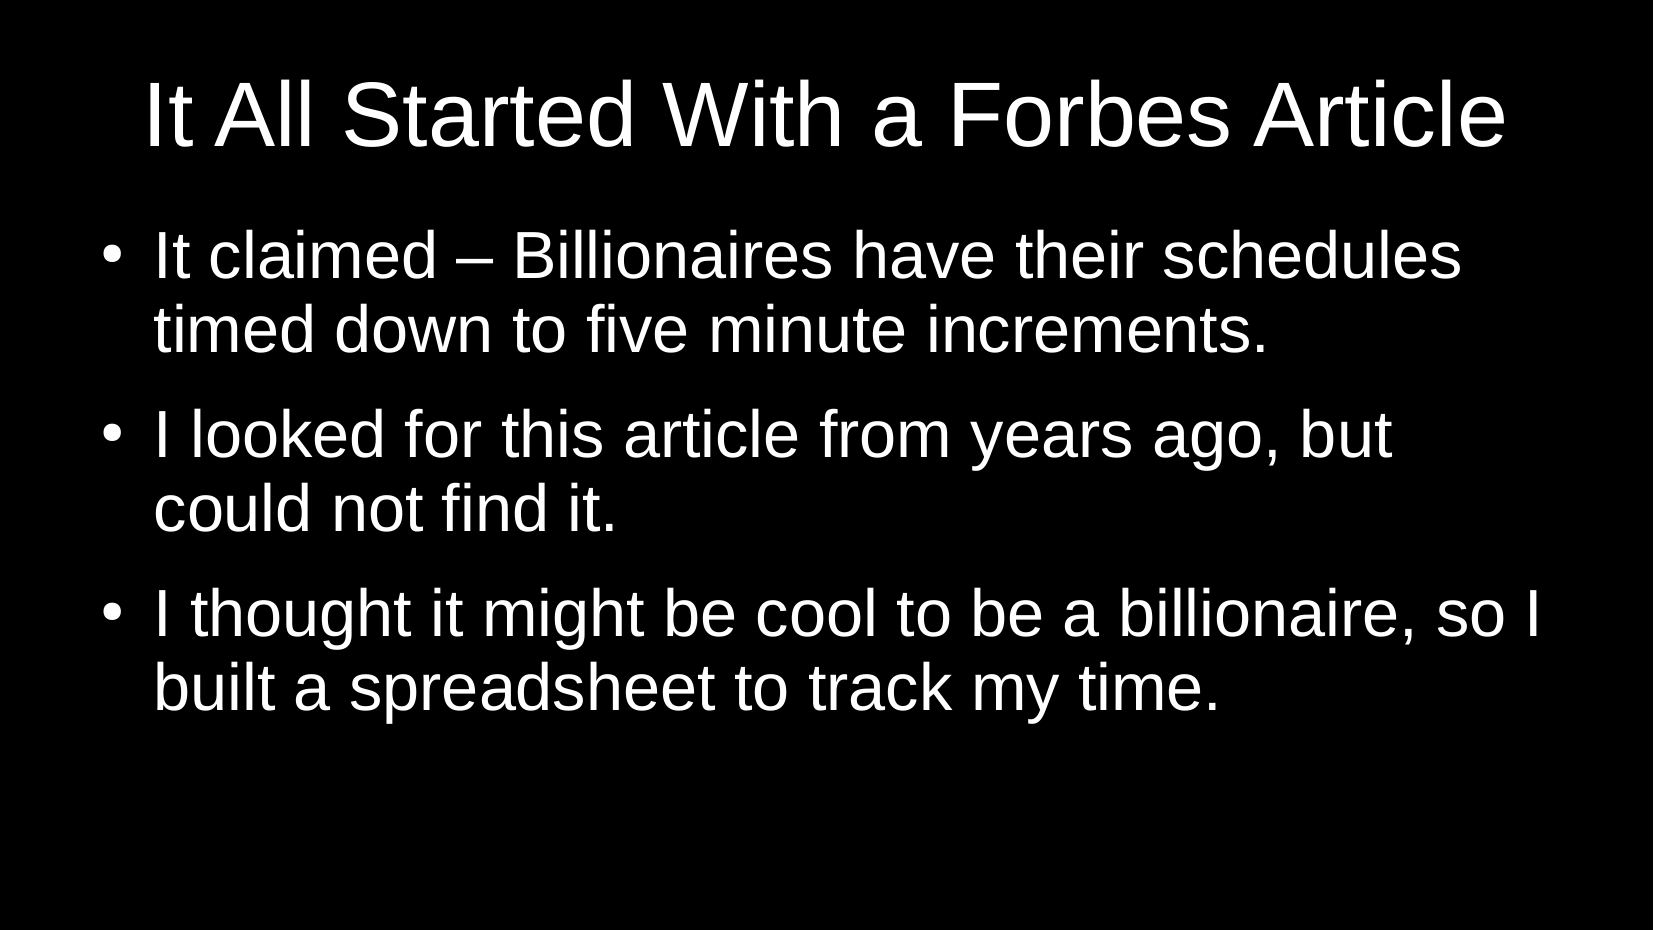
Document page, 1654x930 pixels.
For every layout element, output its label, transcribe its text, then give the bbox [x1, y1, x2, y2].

list It claimed – Billionaires have their schedules timed down to five minute increments. I looked for this article from years ago, but could not find it. I thought it might be cool to be a billionaire, so I built a spreadsheet to track my time. [82, 217, 1571, 757]
title It All Started With a Forbes Article [82, 37, 1571, 193]
